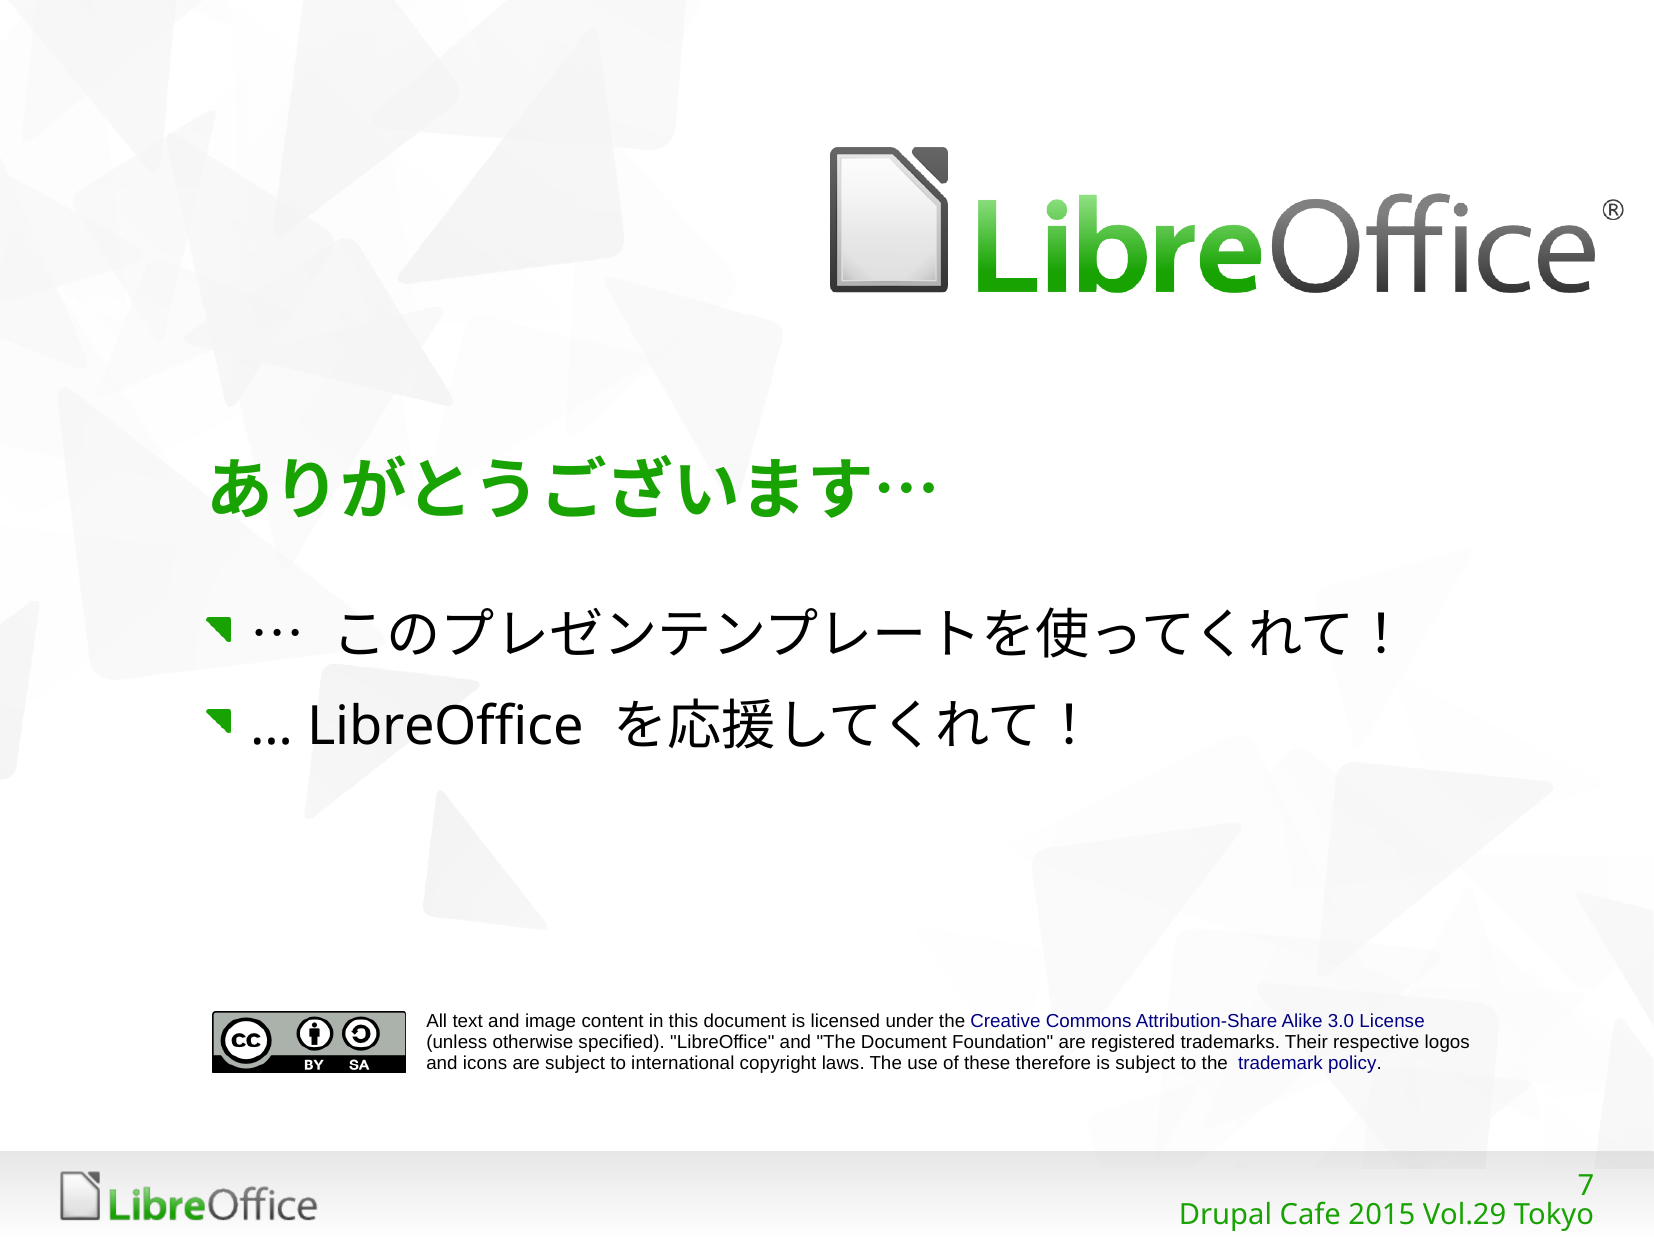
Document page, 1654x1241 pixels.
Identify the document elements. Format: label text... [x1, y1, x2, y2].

picture [915, 548, 1654, 1169]
picture [41, 1152, 206, 1240]
title ありがとうございます… [206, 395, 1477, 573]
picture [0, 0, 1654, 930]
list … このプレゼンテンプレートを使ってくれて！ … LibreOffice を応援してくれて！ [206, 590, 1477, 1241]
